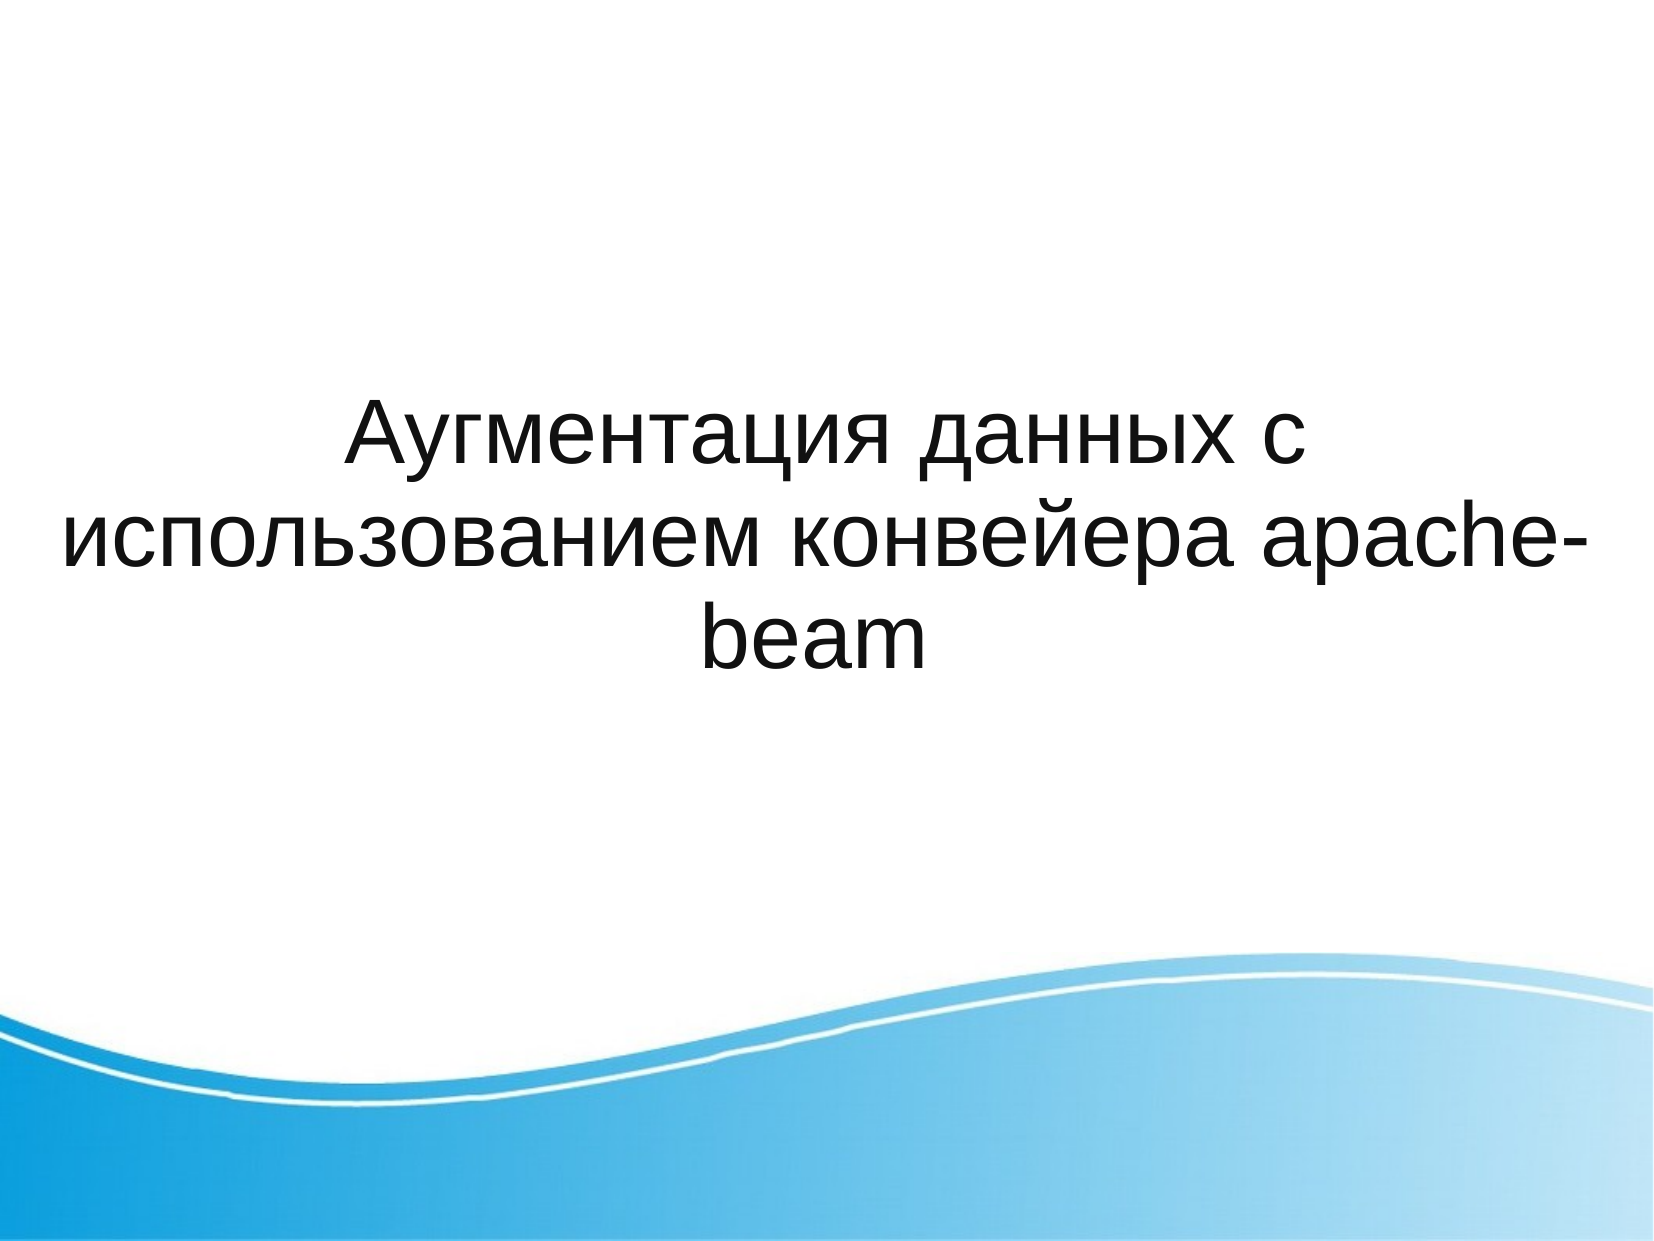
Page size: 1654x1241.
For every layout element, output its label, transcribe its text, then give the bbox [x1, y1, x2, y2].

picture [0, 952, 1654, 1241]
title Аугментация данных с использованием конвейера apache-beam [35, 380, 1619, 689]
